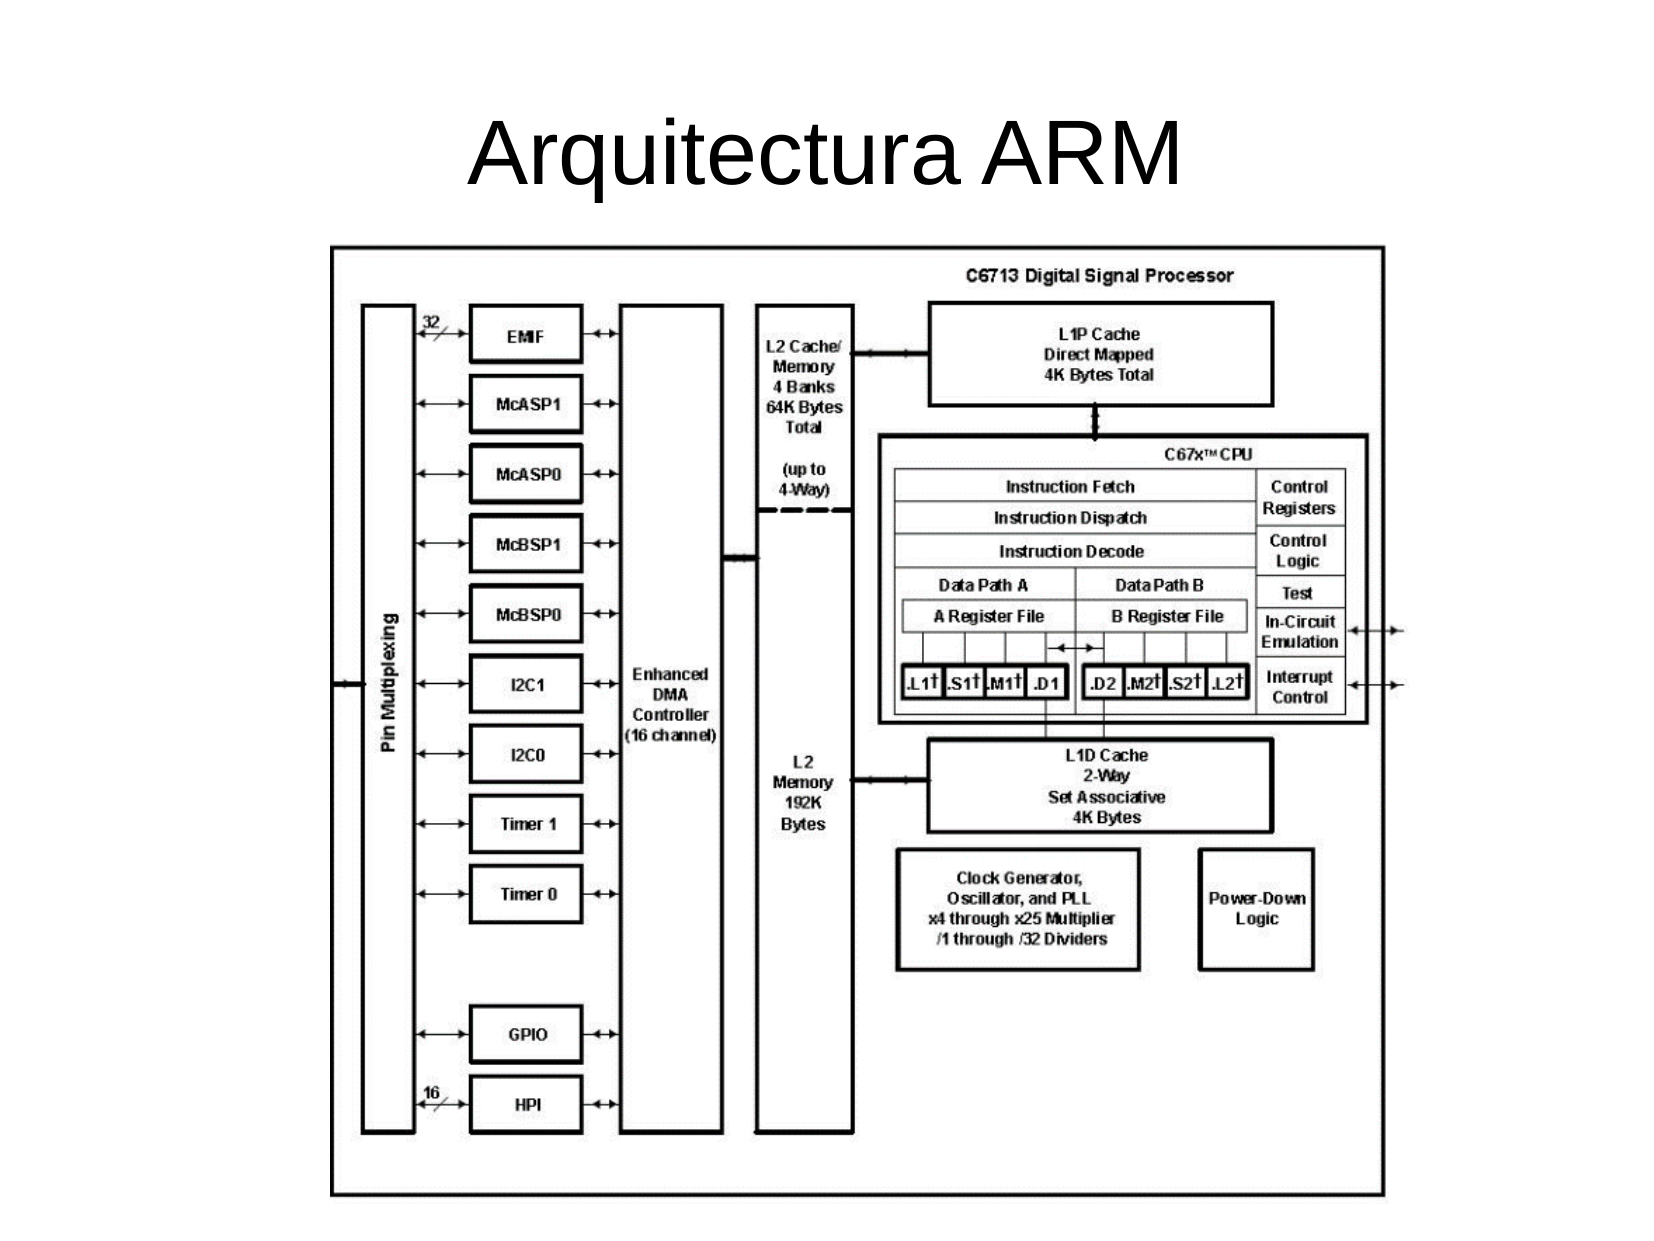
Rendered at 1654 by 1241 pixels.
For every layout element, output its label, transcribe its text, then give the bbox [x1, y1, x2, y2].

title Arquitectura ARM [82, 49, 1571, 257]
picture [330, 235, 1411, 1204]
